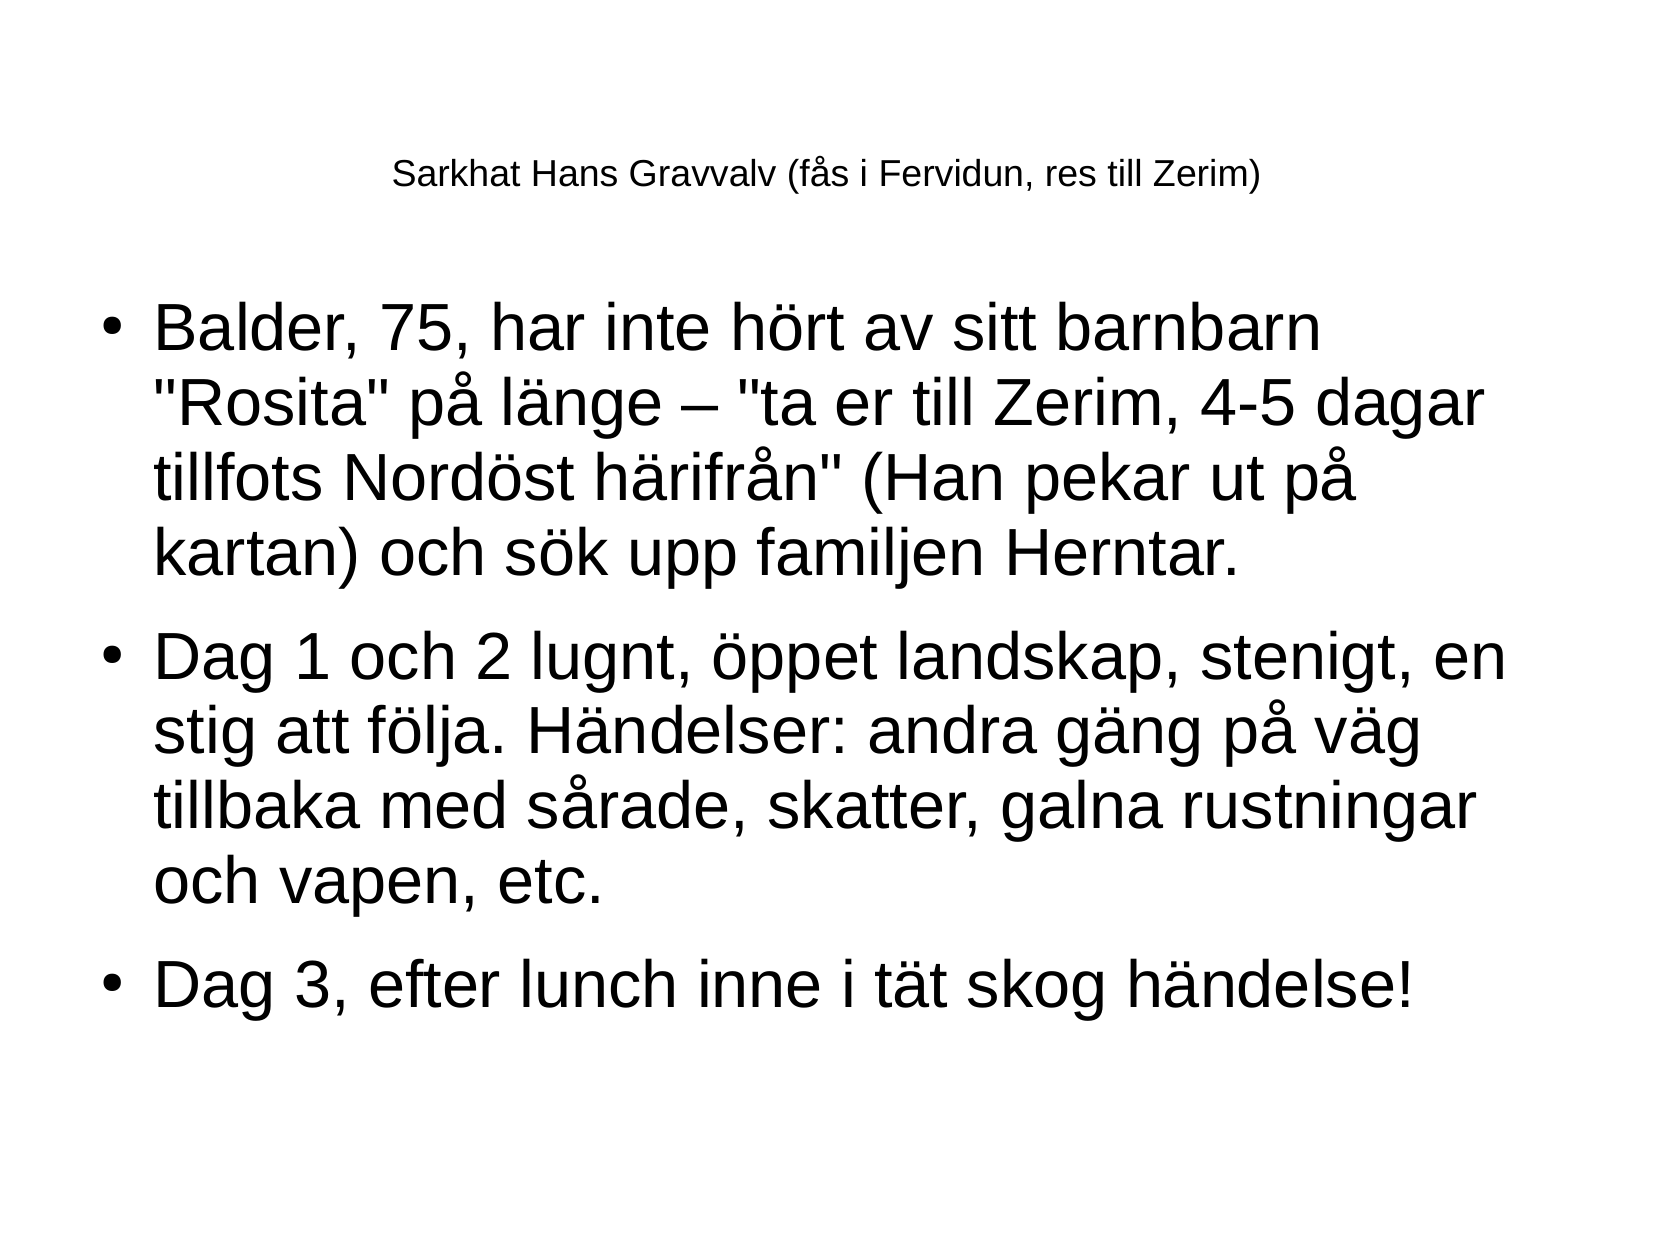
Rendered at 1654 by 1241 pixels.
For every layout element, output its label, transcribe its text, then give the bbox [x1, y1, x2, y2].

title Sarkhat Hans Gravvalv (fås i Fervidun, res till Zerim) [82, 49, 1571, 257]
list Balder, 75, har inte hört av sitt barnbarn "Rosita" på länge – "ta er till Zerim, 4-5 dagar tillfots Nordöst härifrån" (Han pekar ut på kartan) och sök upp familjen Herntar. Dag 1 och 2 lugnt, öppet landskap, stenigt, en stig att följa. Händelser: andra gäng på väg tillbaka med sårade, skatter, galna rustningar och vapen, etc. Dag 3, efter lunch inne i tät skog händelse! [82, 290, 1571, 1109]
